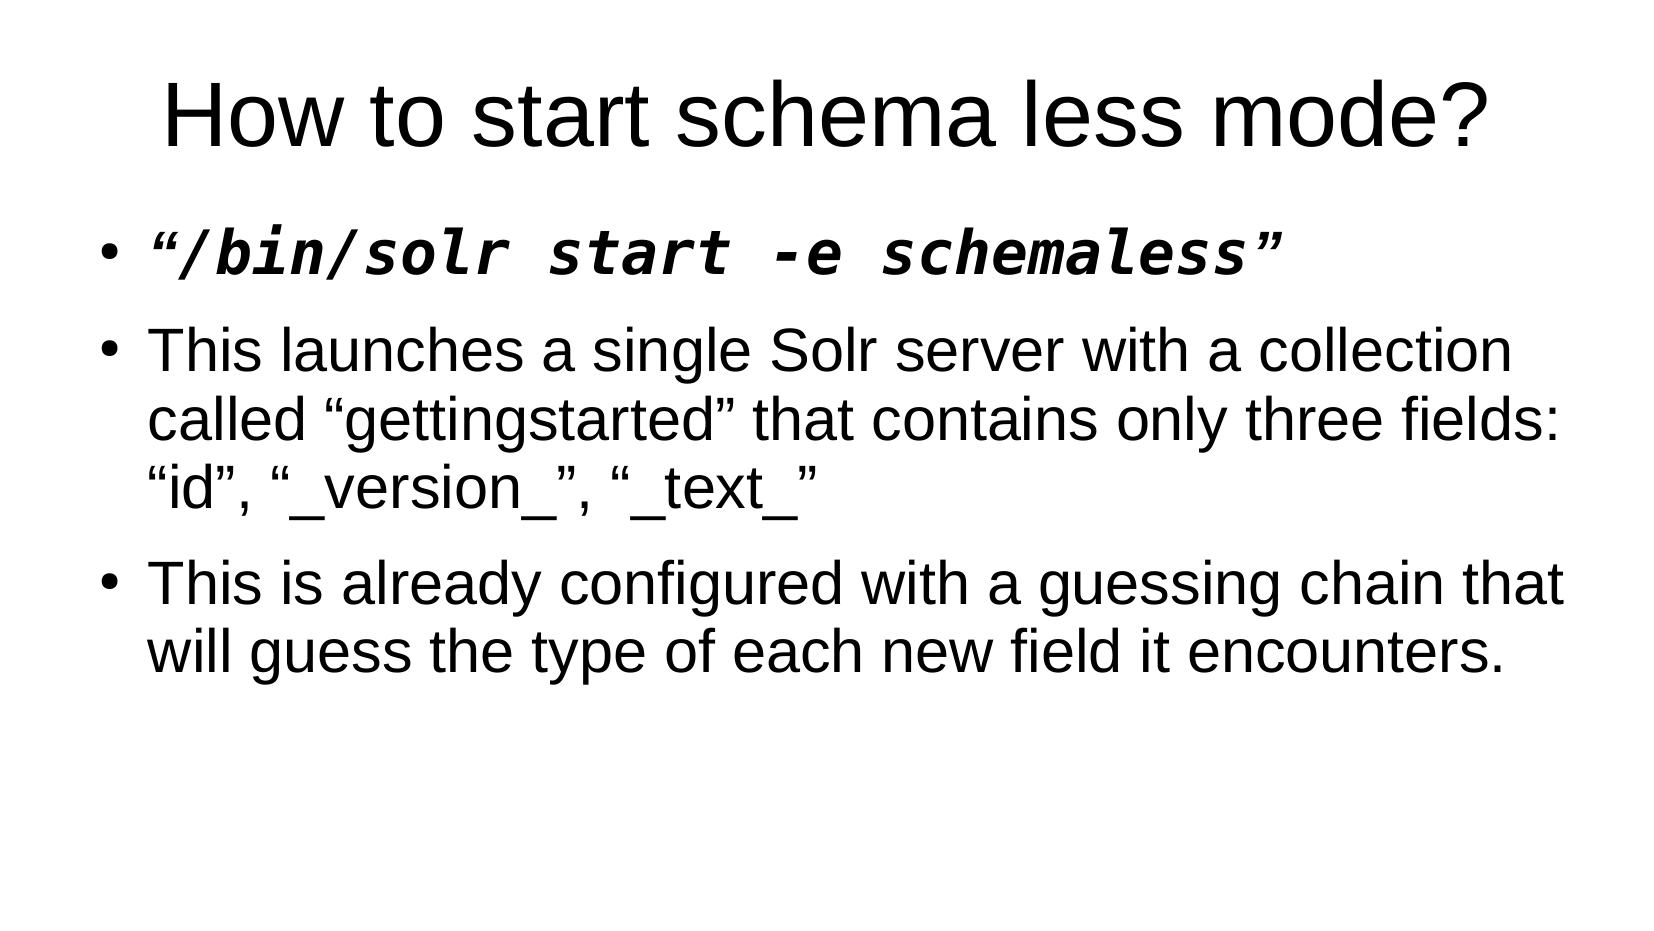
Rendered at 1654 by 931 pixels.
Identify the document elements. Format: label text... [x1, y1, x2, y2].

list “/bin/solr start -e schemaless” This launches a single Solr server with a collection called “gettingstarted” that contains only three fields: “id”, “_version_”, “_text_” This is already configured with a guessing chain that will guess the type of each new field it encounters. [82, 217, 1571, 758]
title How to start schema less mode? [82, 37, 1571, 193]
